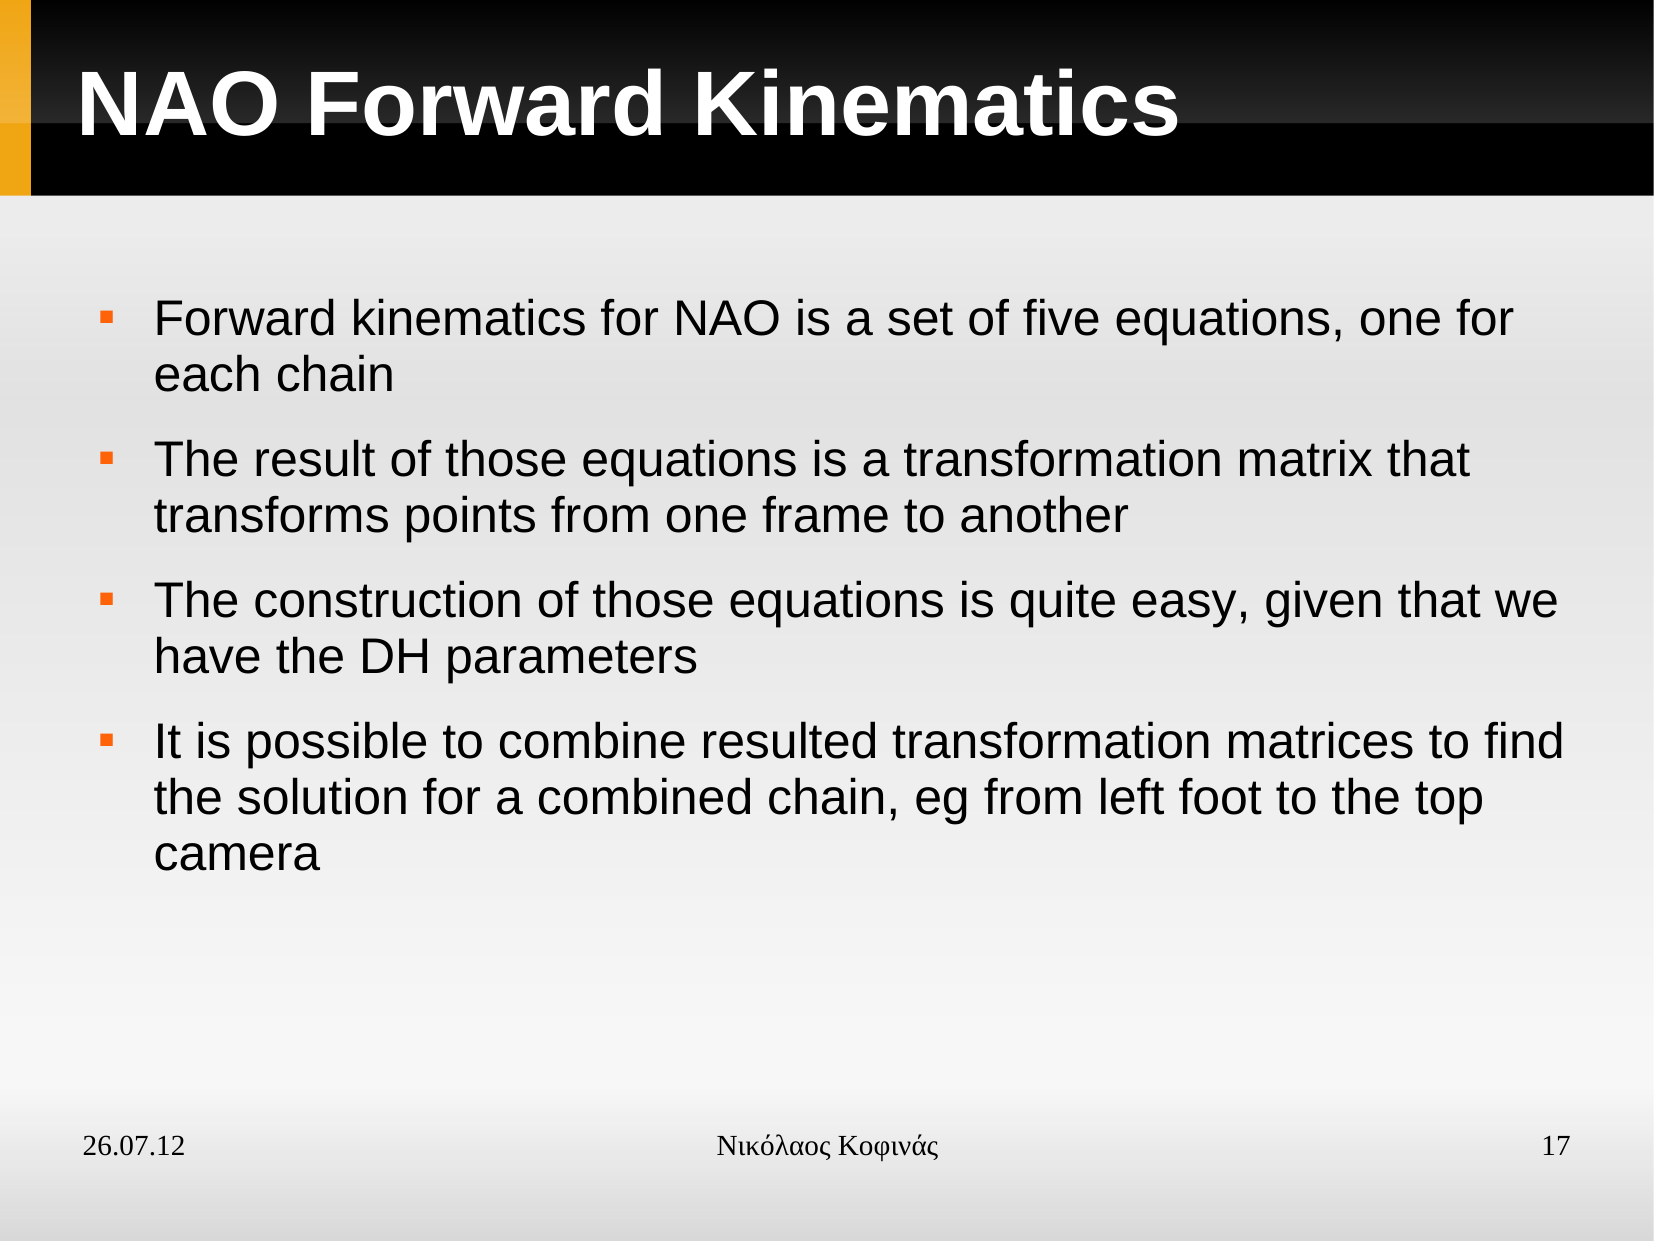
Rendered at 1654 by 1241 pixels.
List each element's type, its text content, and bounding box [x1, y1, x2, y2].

picture [0, 0, 1654, 1241]
list Forward kinematics for NAO is a set of five equations, one for each chain The result of those equations is a transformation matrix that transforms points from one frame to another The construction of those equations is quite easy, given that we have the DH parameters It is possible to combine resulted transformation matrices to find the solution for a combined chain, eg from left foot to the top camera [82, 290, 1571, 1109]
title NAO Forward Kinematics [76, 0, 1565, 208]
